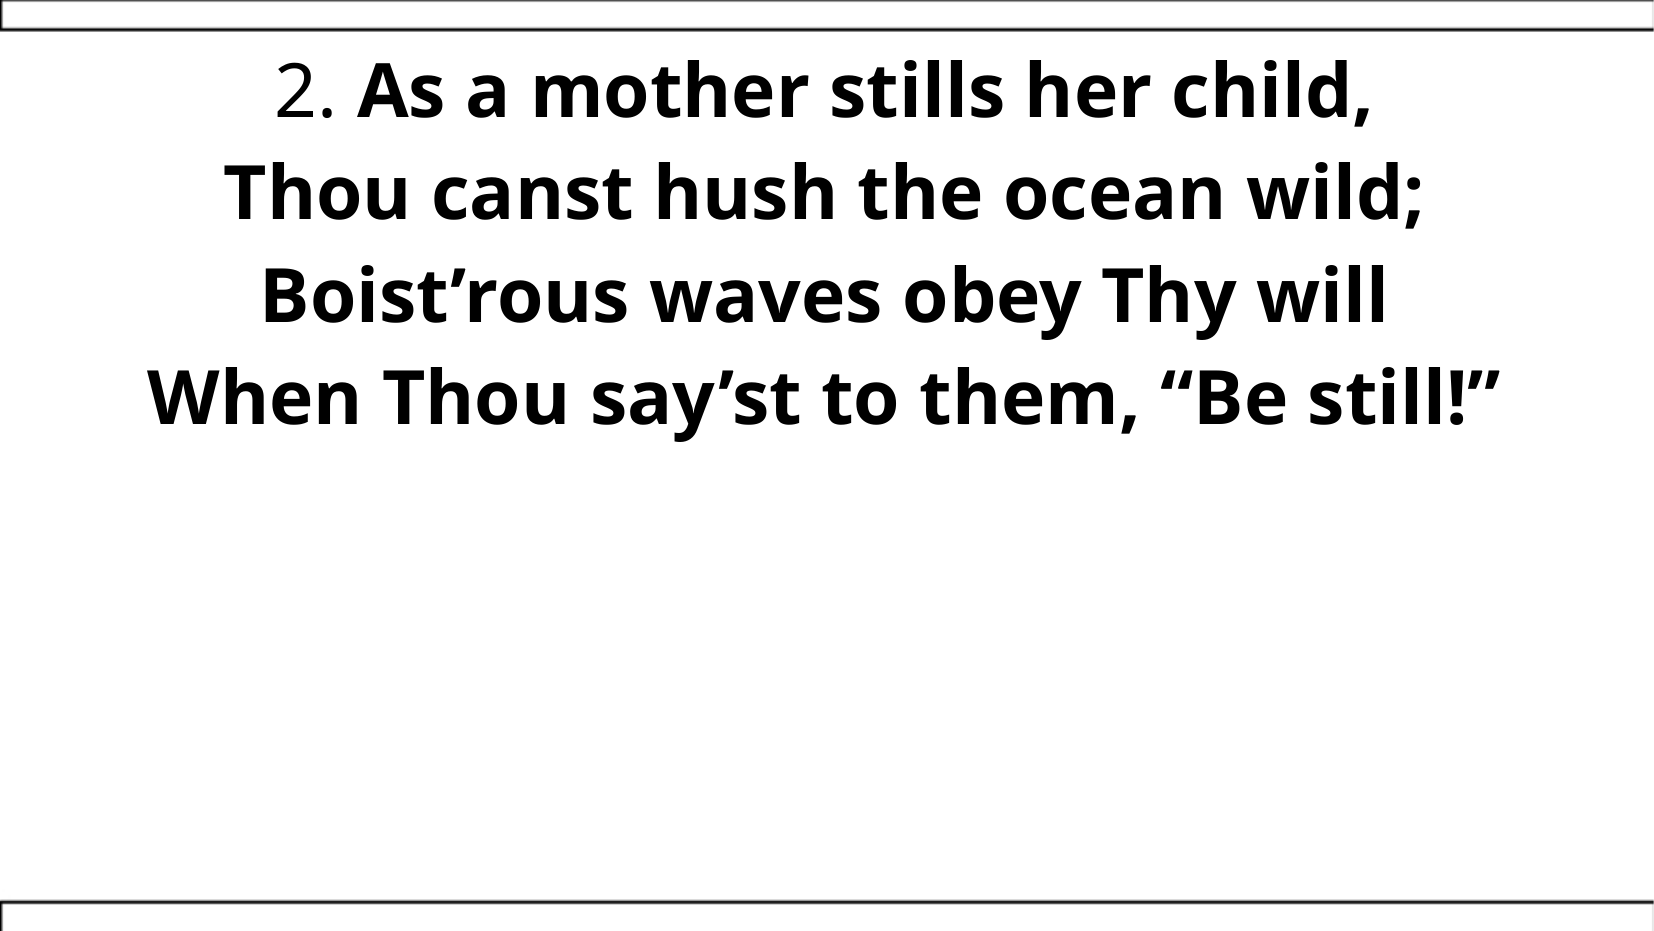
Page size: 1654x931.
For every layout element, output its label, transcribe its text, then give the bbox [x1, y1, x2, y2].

picture [0, 0, 1654, 931]
text_box 2. As a mother stills her child, Thou canst hush the ocean wild; Boist’rous waves obey Thy will When Thou say’st to them, “Be still!” [105, 30, 1546, 479]
